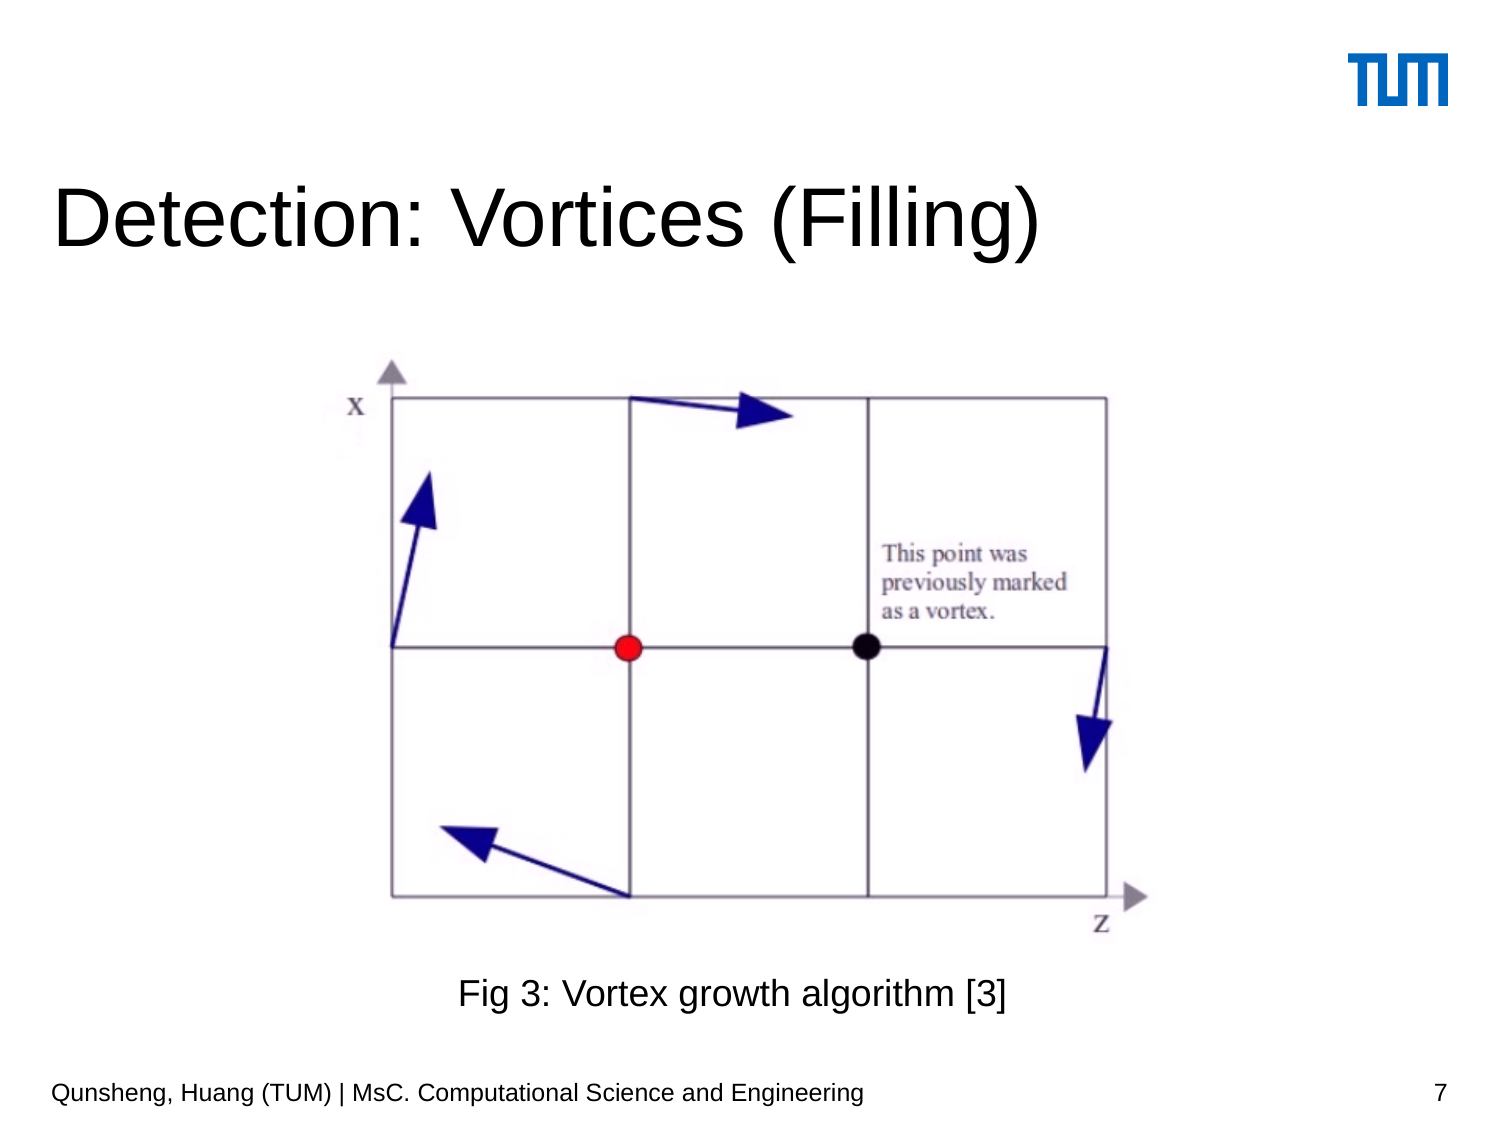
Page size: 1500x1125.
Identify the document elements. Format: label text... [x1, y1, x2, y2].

slide_number <number> [1111, 1061, 1448, 1122]
picture [306, 337, 1194, 973]
title Detection: Vortices (Filling) [52, 163, 1449, 231]
text_box Fig 3: Vortex growth algorithm [3] [443, 973, 1057, 1015]
